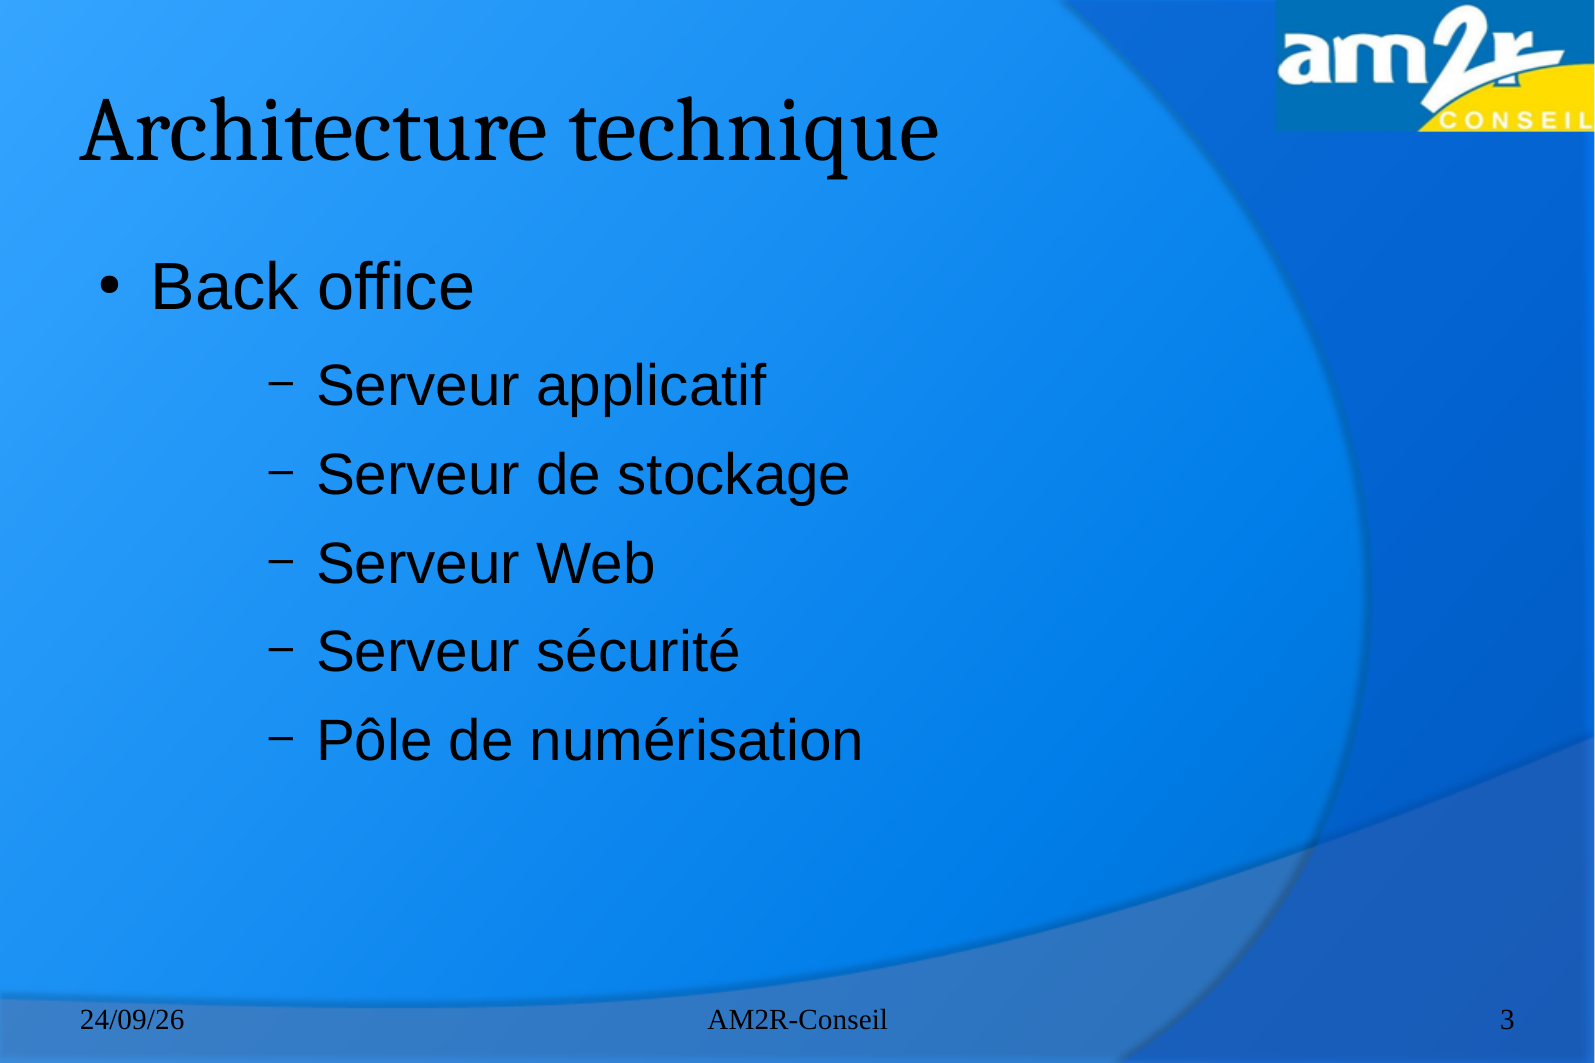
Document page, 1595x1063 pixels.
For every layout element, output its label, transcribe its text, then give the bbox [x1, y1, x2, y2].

title Architecture technique [79, 42, 1241, 220]
picture [0, 0, 1595, 1063]
list Back office Serveur applicatif Serveur de stockage Serveur Web Serveur sécurité Pôle de numérisation [79, 248, 1515, 975]
